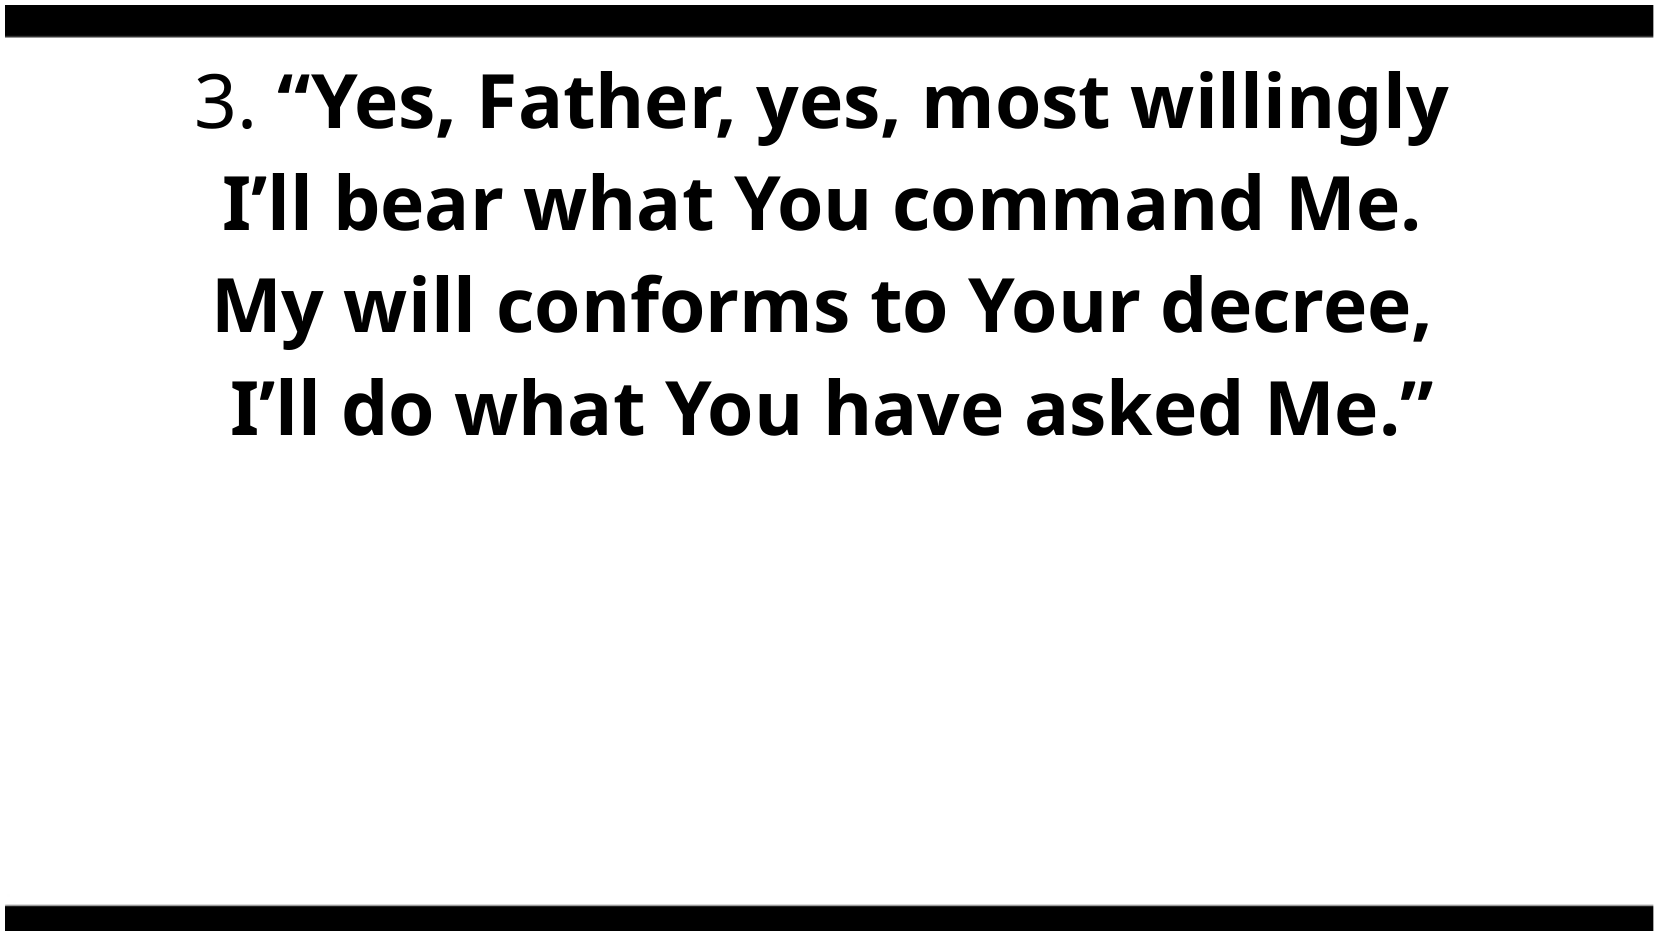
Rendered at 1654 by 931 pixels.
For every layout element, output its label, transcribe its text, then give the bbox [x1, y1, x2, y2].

picture [5, 5, 1654, 931]
text_box 3. “Yes, Father, yes, most willingly I’ll bear what You command Me. My will conforms to Your decree, I’ll do what You have asked Me.” [60, 40, 1606, 455]
